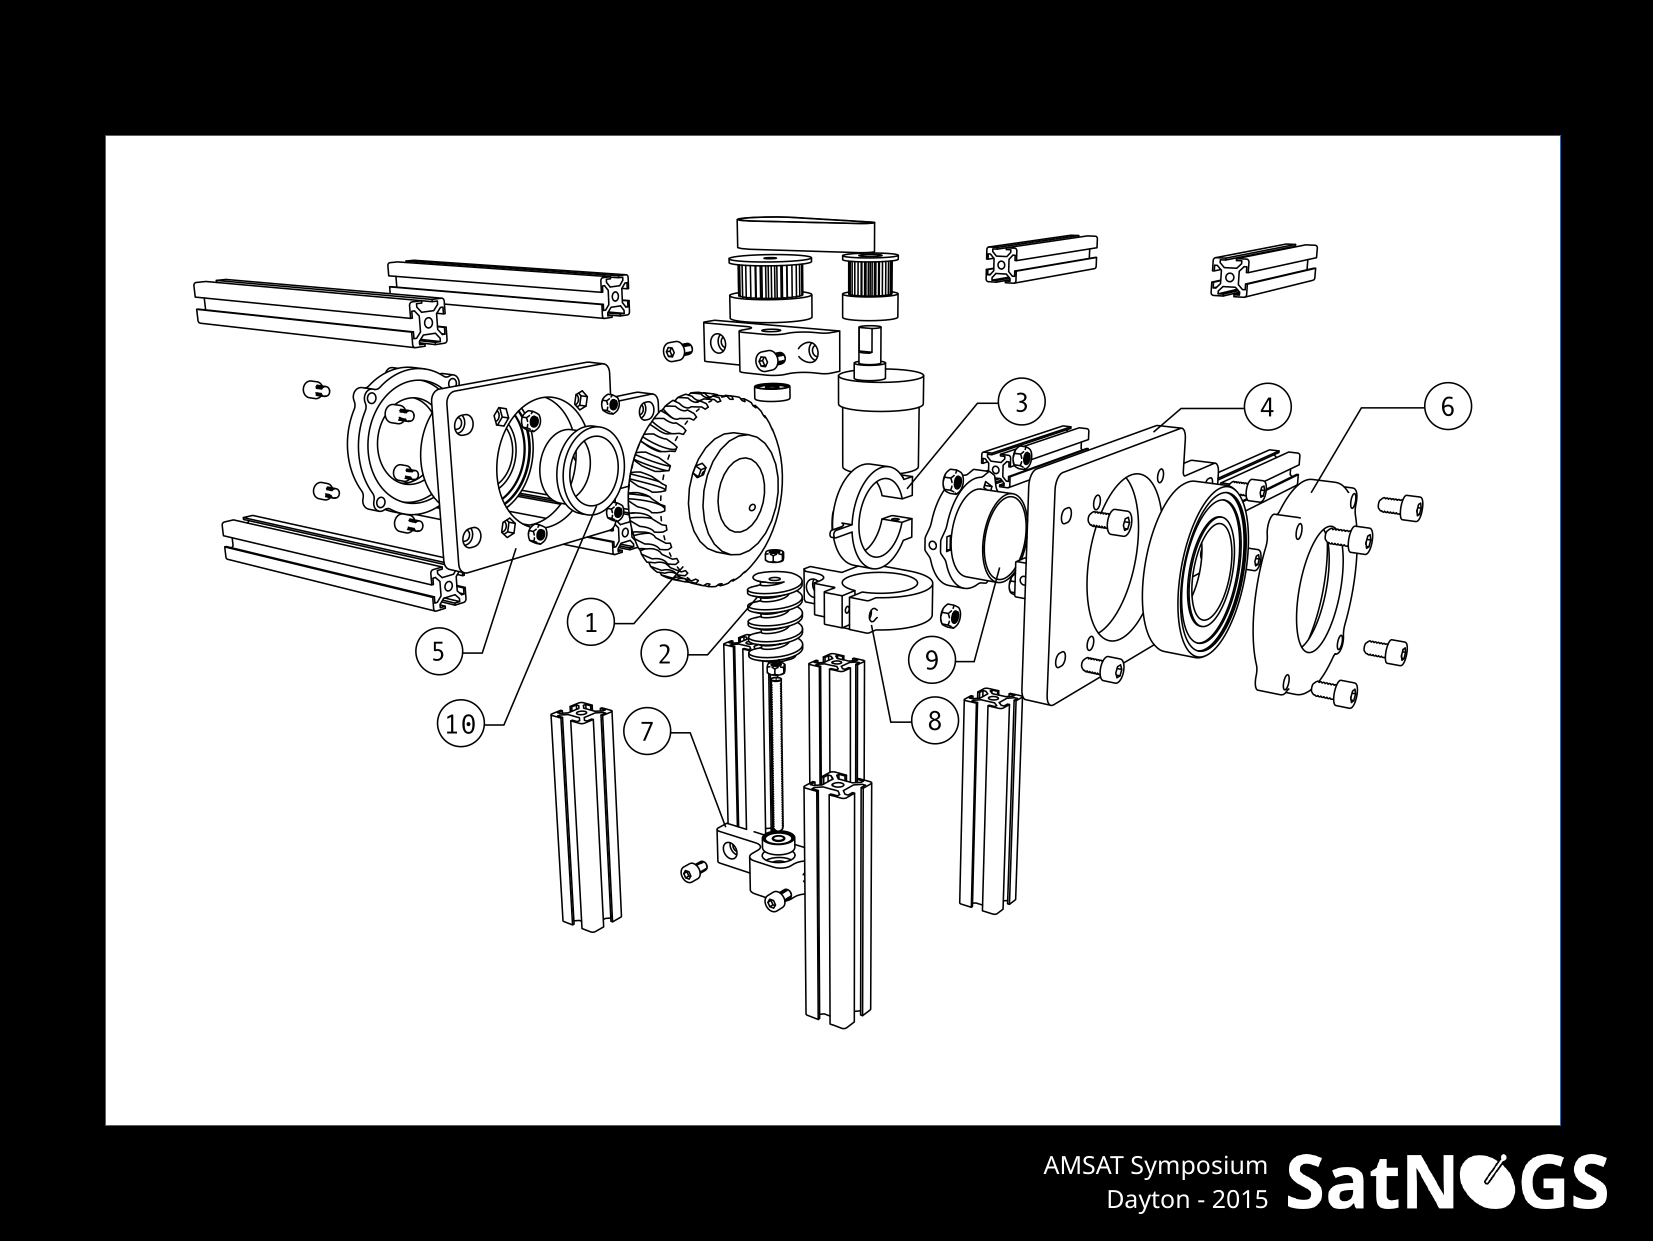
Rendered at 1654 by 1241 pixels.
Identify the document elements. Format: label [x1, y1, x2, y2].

picture [1288, 1154, 1607, 1209]
picture [177, 200, 1488, 1045]
text_box [105, 135, 1561, 1126]
